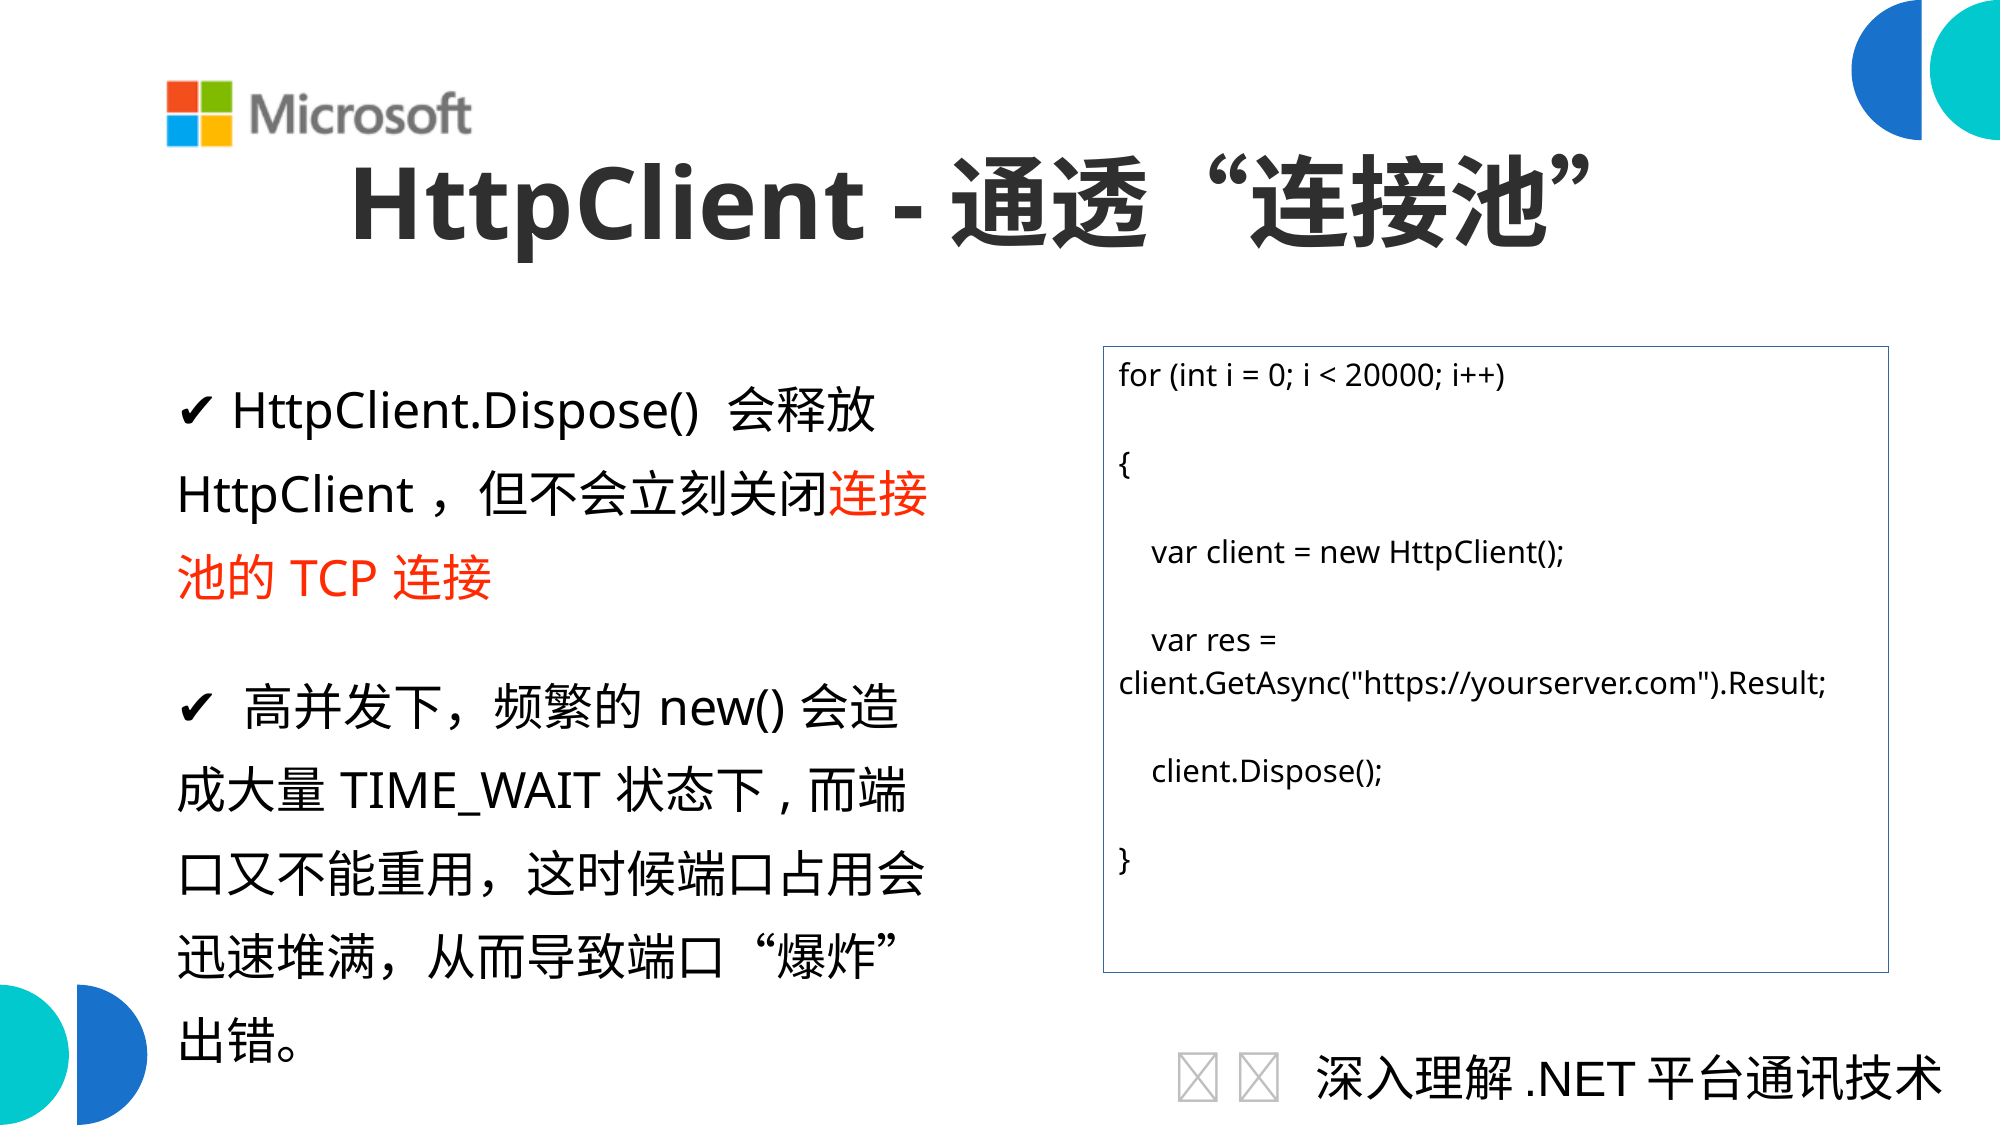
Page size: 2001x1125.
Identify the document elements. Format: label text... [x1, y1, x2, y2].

text_box for (int i = 0; i < 20000; i++) { var client = new HttpClient(); var res = client.GetAsync("https://yourserver.com").Result; client.Dispose(); } [1103, 346, 1889, 973]
subtitle 🚀 🚀 深入理解.NET平台通讯技术 [1173, 1046, 1952, 1107]
text_box ✔️ HttpClient.Dispose() 会释放HttpClient，但不会立刻关闭连接池的TCP连接 ✔️ 高并发下，频繁的new()会造成大量TIME_WAIT状态下,而端口又不能重用，这时候端口占用会迅速堆满，从而导致端口“爆炸”出错。 [161, 352, 946, 1125]
text_box [1641, 4, 1999, 135]
title HttpClient -通透“连接池” [137, 106, 1861, 292]
picture [85, 41, 552, 189]
